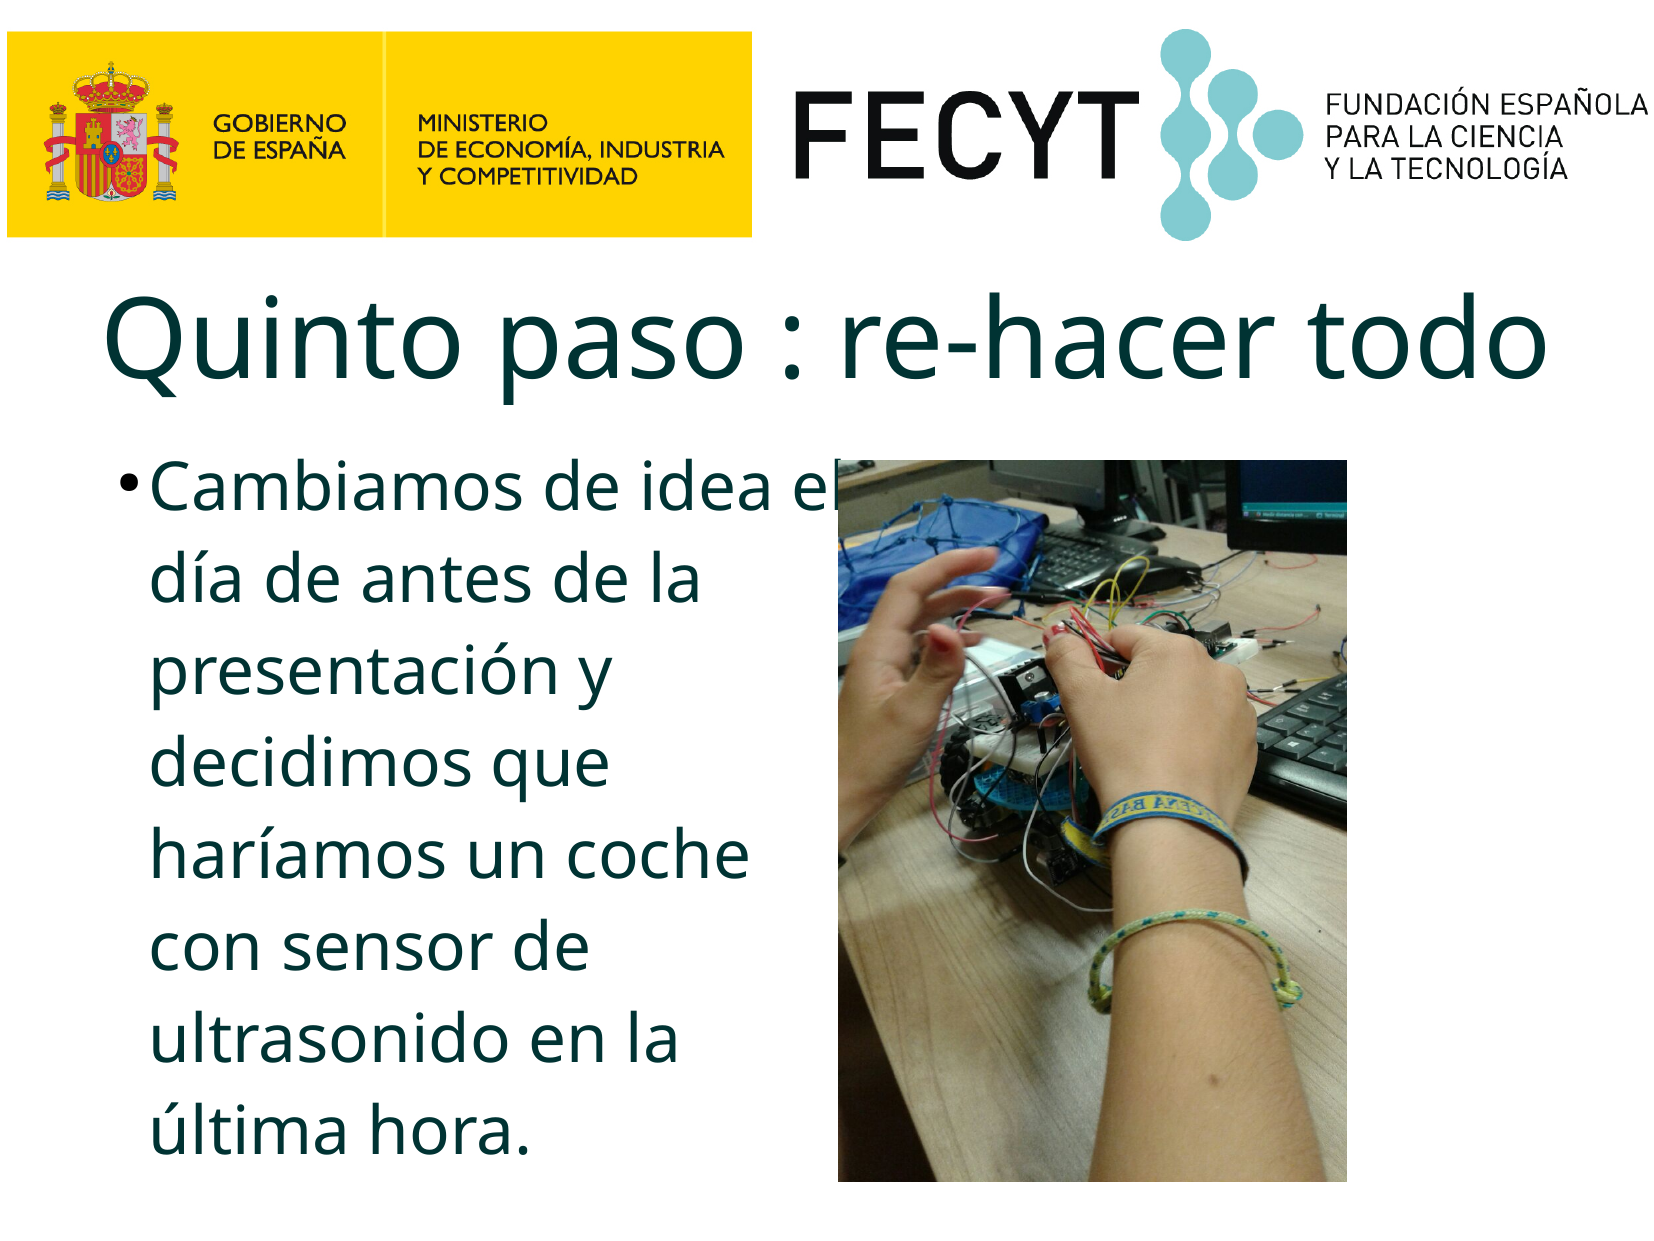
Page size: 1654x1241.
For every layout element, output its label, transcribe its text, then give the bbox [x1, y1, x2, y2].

picture [838, 460, 1347, 1182]
list Cambiamos de idea el día de antes de la presentación y decidimos que haríamos un coche con sensor de ultrasonido en la última hora. [106, 438, 863, 1193]
title Quinto paso : re-hacer todo [82, 249, 1571, 426]
picture [0, 21, 1654, 249]
